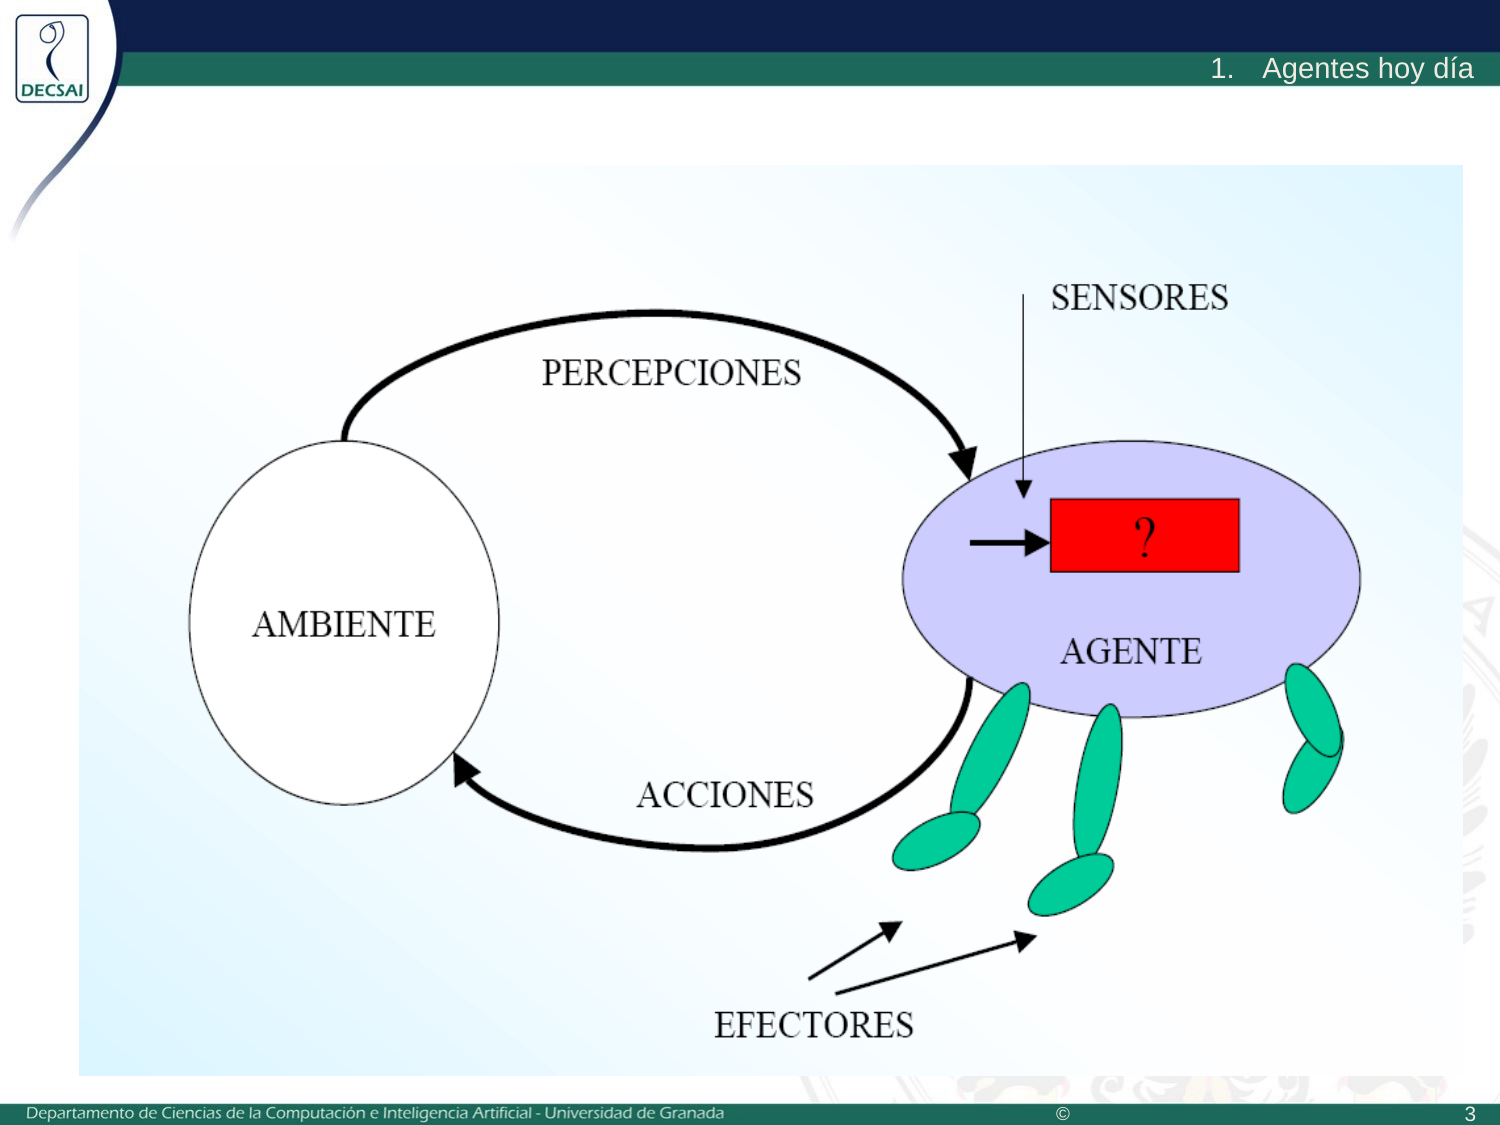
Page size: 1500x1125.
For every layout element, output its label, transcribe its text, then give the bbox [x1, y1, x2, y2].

picture [0, 0, 1500, 1125]
text_box Agentes hoy día [123, 49, 1475, 85]
